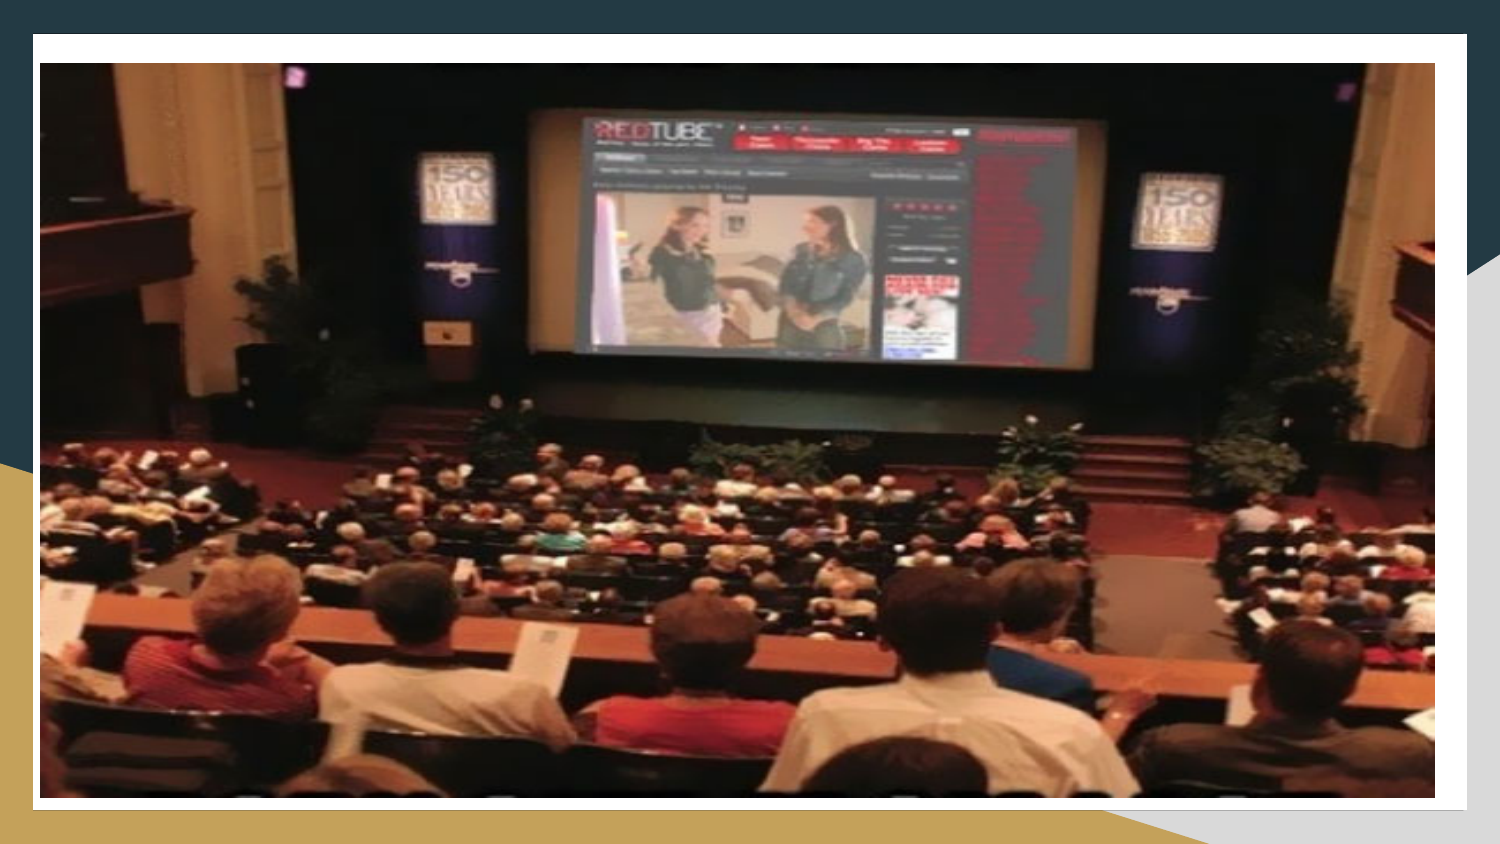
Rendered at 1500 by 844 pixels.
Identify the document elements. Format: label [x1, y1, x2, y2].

picture [40, 63, 1435, 798]
